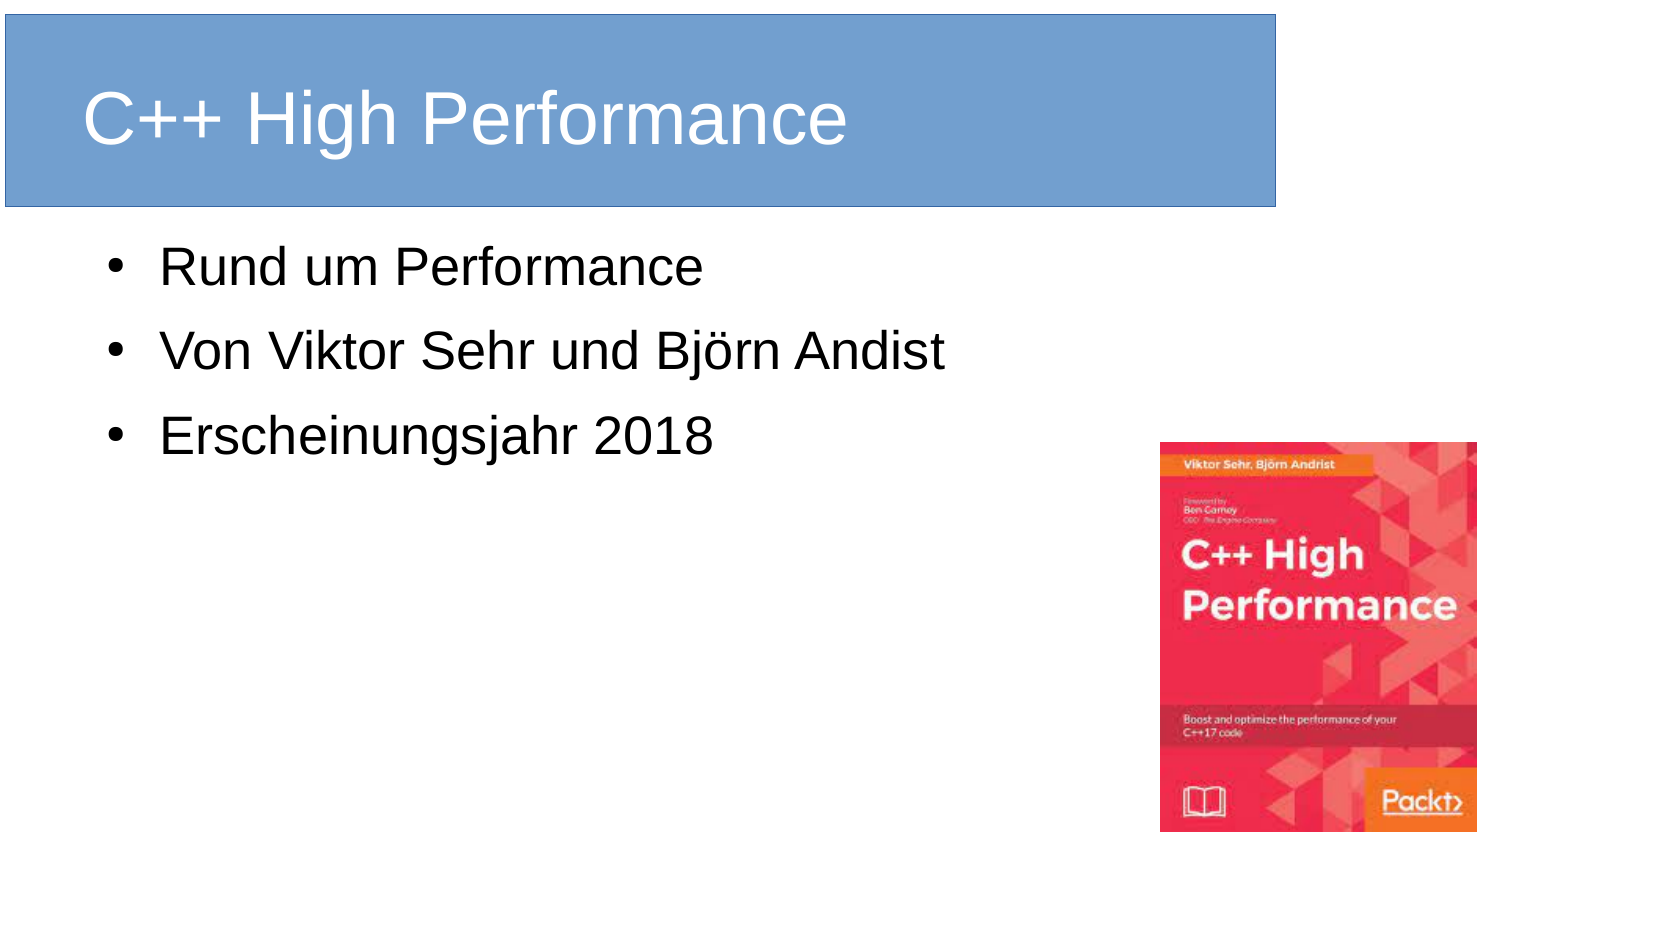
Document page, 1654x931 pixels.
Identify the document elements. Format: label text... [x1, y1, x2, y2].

list Rund um Performance Von Viktor Sehr und Björn Andist Erscheinungsjahr 2018 [88, 236, 1565, 798]
picture [1160, 442, 1477, 832]
title C++ High Performance [82, 44, 1235, 192]
